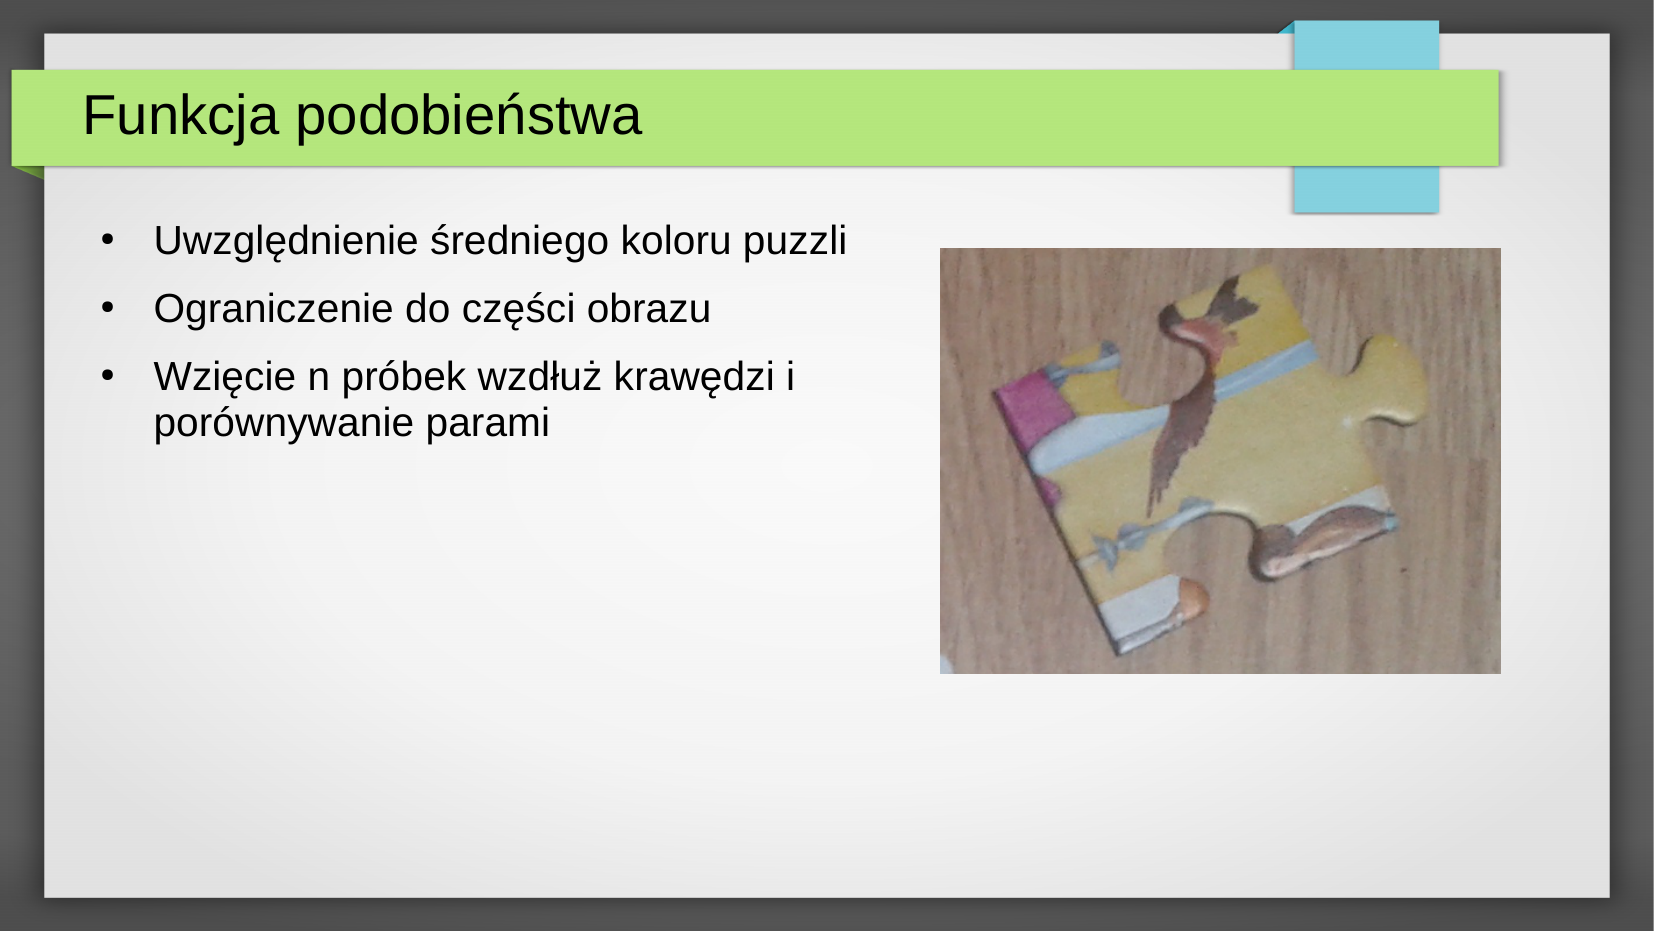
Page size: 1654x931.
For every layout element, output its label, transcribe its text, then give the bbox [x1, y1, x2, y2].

list Uwzględnienie średniego koloru puzzli Ograniczenie do części obrazu Wzięcie n próbek wzdłuż krawędzi i porównywanie parami [82, 217, 910, 758]
picture [0, 0, 1654, 931]
title Funkcja podobieństwa [82, 70, 1264, 160]
